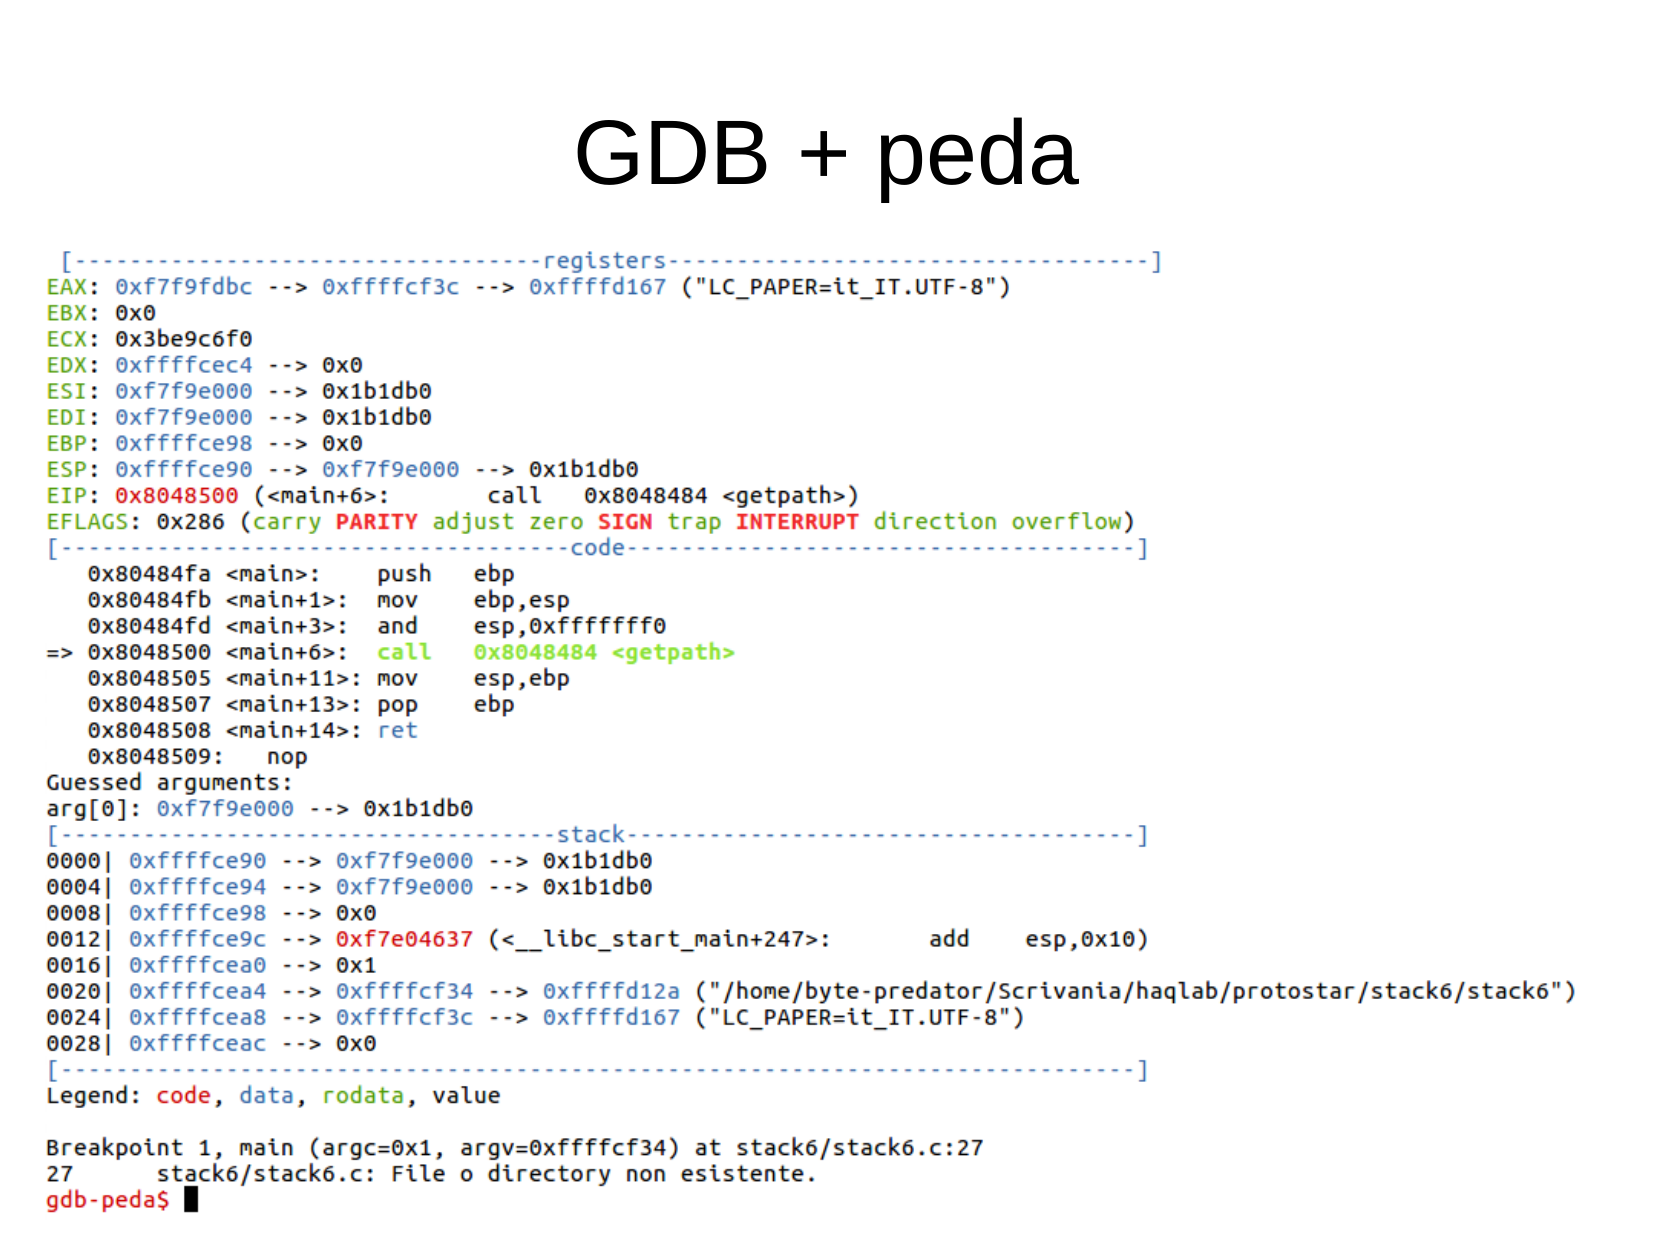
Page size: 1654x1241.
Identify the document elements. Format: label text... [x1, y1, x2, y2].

picture [45, 247, 1619, 1220]
title GDB + peda [82, 49, 1571, 247]
